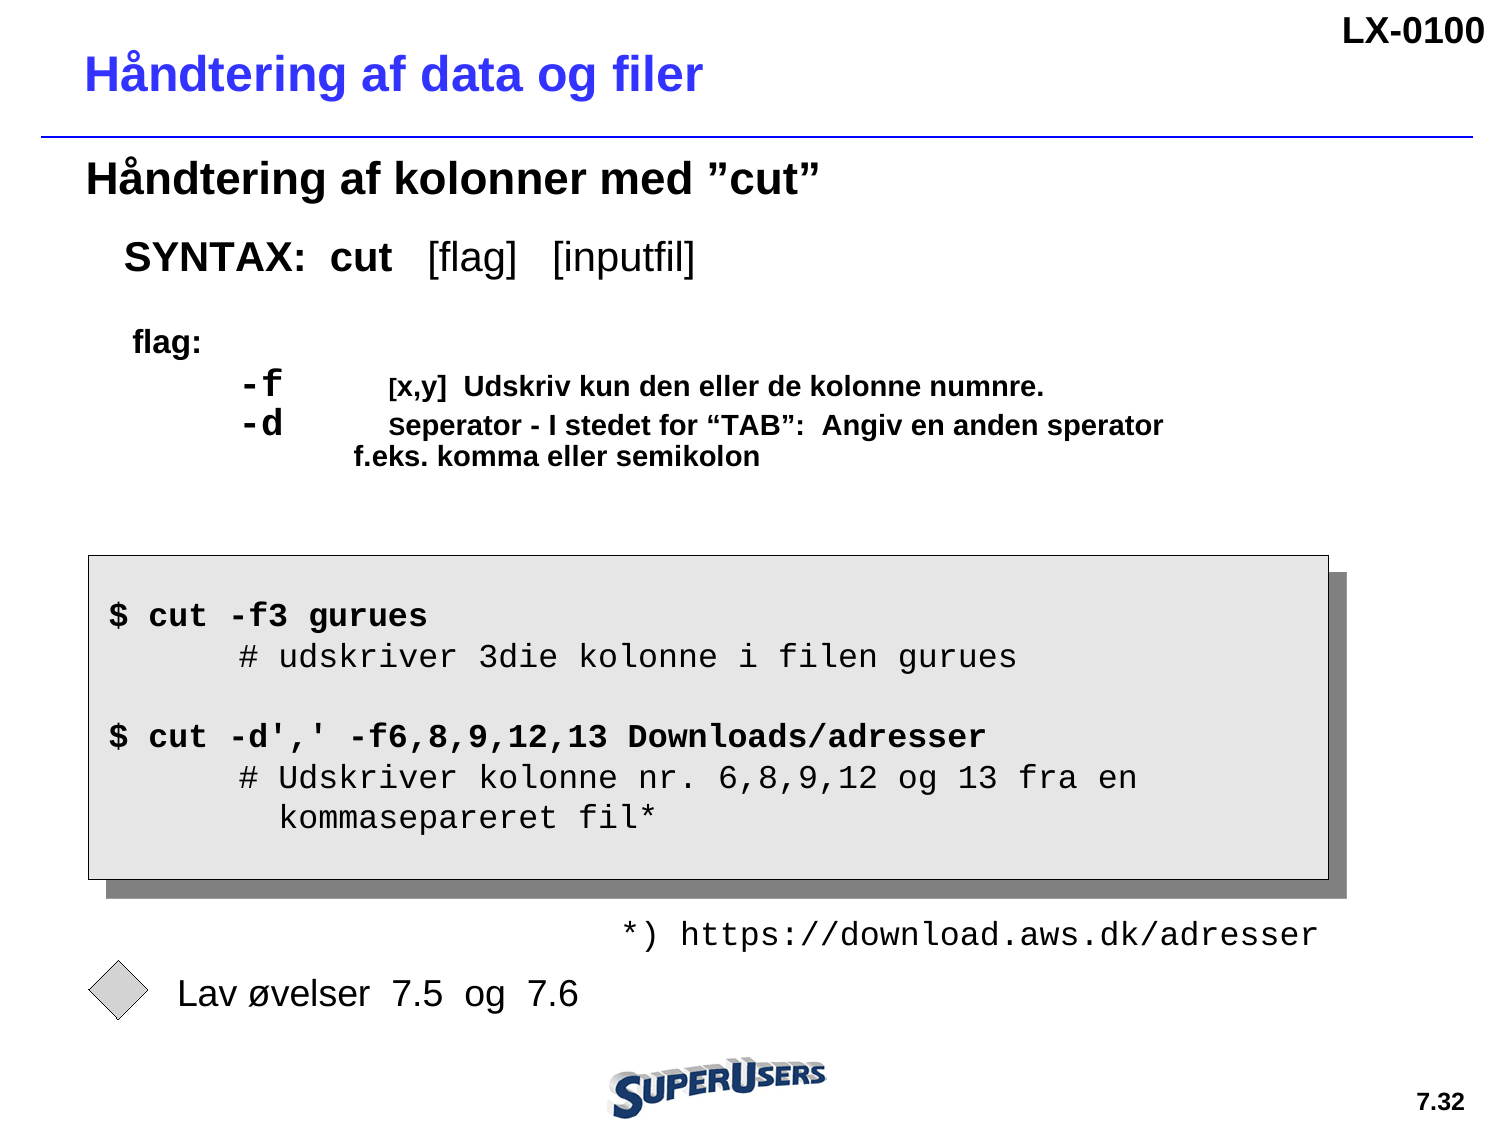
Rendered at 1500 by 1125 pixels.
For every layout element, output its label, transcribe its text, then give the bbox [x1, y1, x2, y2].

text_box *) https://download.aws.dk/adresser [620, 915, 1418, 958]
text_box $ cut -f3 gurues # udskriver 3die kolonne i filen gurues $ cut -d',' -f6,8,9,12,13 Downloads/adresser # Udskriver kolonne nr. 6,8,9,12 og 13 fra en kommasepareret fil* [88, 555, 1329, 880]
text_box flag: -f [x,y] Udskriv kun den eller de kolonne numnre. -d Seperator - I stedet for “TAB”: Angiv en anden sperator f.eks. komma eller semikolon [88, 324, 1300, 513]
text_box SYNTAX: cut [flag] [inputfil] [80, 236, 709, 283]
text_box [88, 960, 148, 1020]
picture [605, 1057, 827, 1122]
text_box Lav øvelser 7.5 og 7.6 [177, 970, 739, 1028]
title Håndtering af data og filer [76, 39, 1424, 126]
list Håndtering af kolonner med ”cut” [59, 147, 1388, 224]
